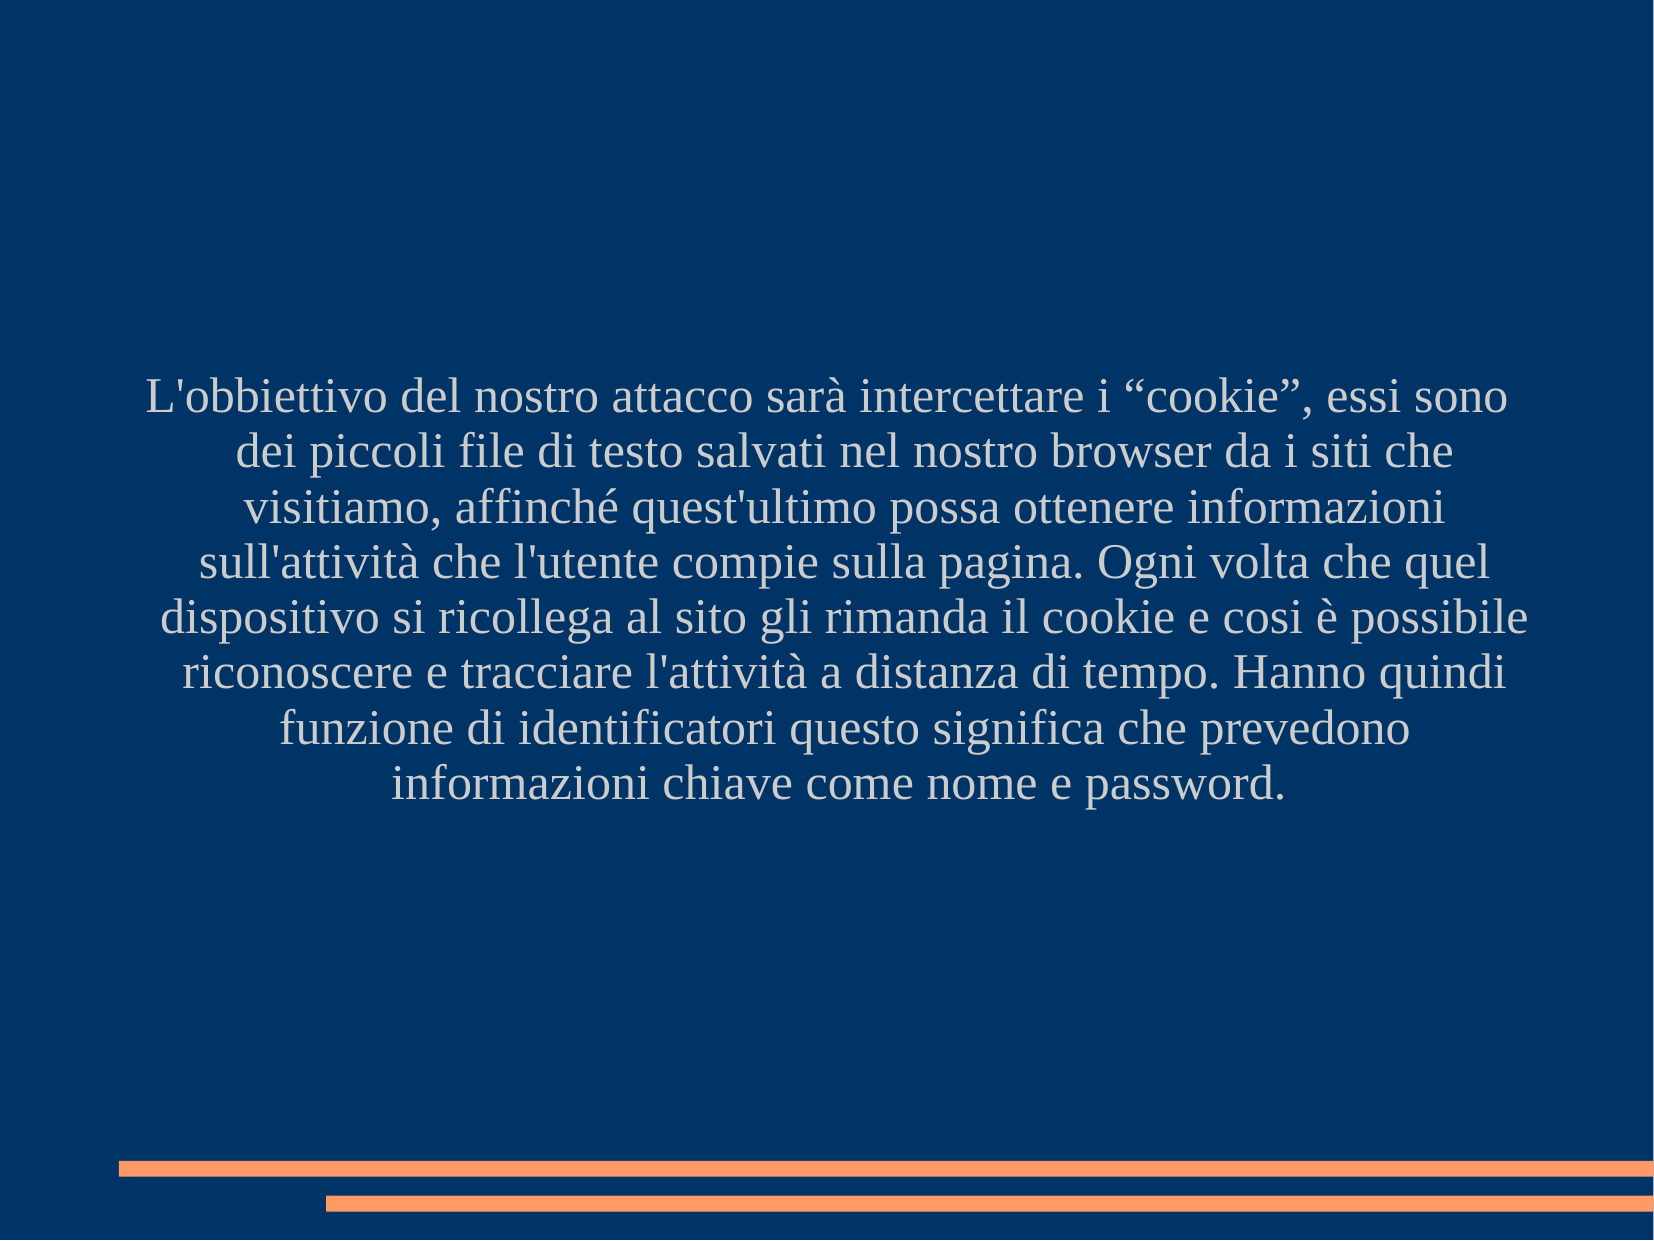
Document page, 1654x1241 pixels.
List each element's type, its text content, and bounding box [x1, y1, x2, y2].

subtitle L'obbiettivo del nostro attacco sarà intercettare i “cookie”, essi sono dei piccoli file di testo salvati nel nostro browser da i siti che visitiamo, affinché quest'ultimo possa ottenere informazioni sull'attività che l'utente compie sulla pagina. Ogni volta che quel dispositivo si ricollega al sito gli rimanda il cookie e cosi è possibile riconoscere e tracciare l'attività a distanza di tempo. Hanno quindi funzione di identificatori questo significa che prevedono informazioni chiave come nome e password. [121, 46, 1534, 1132]
